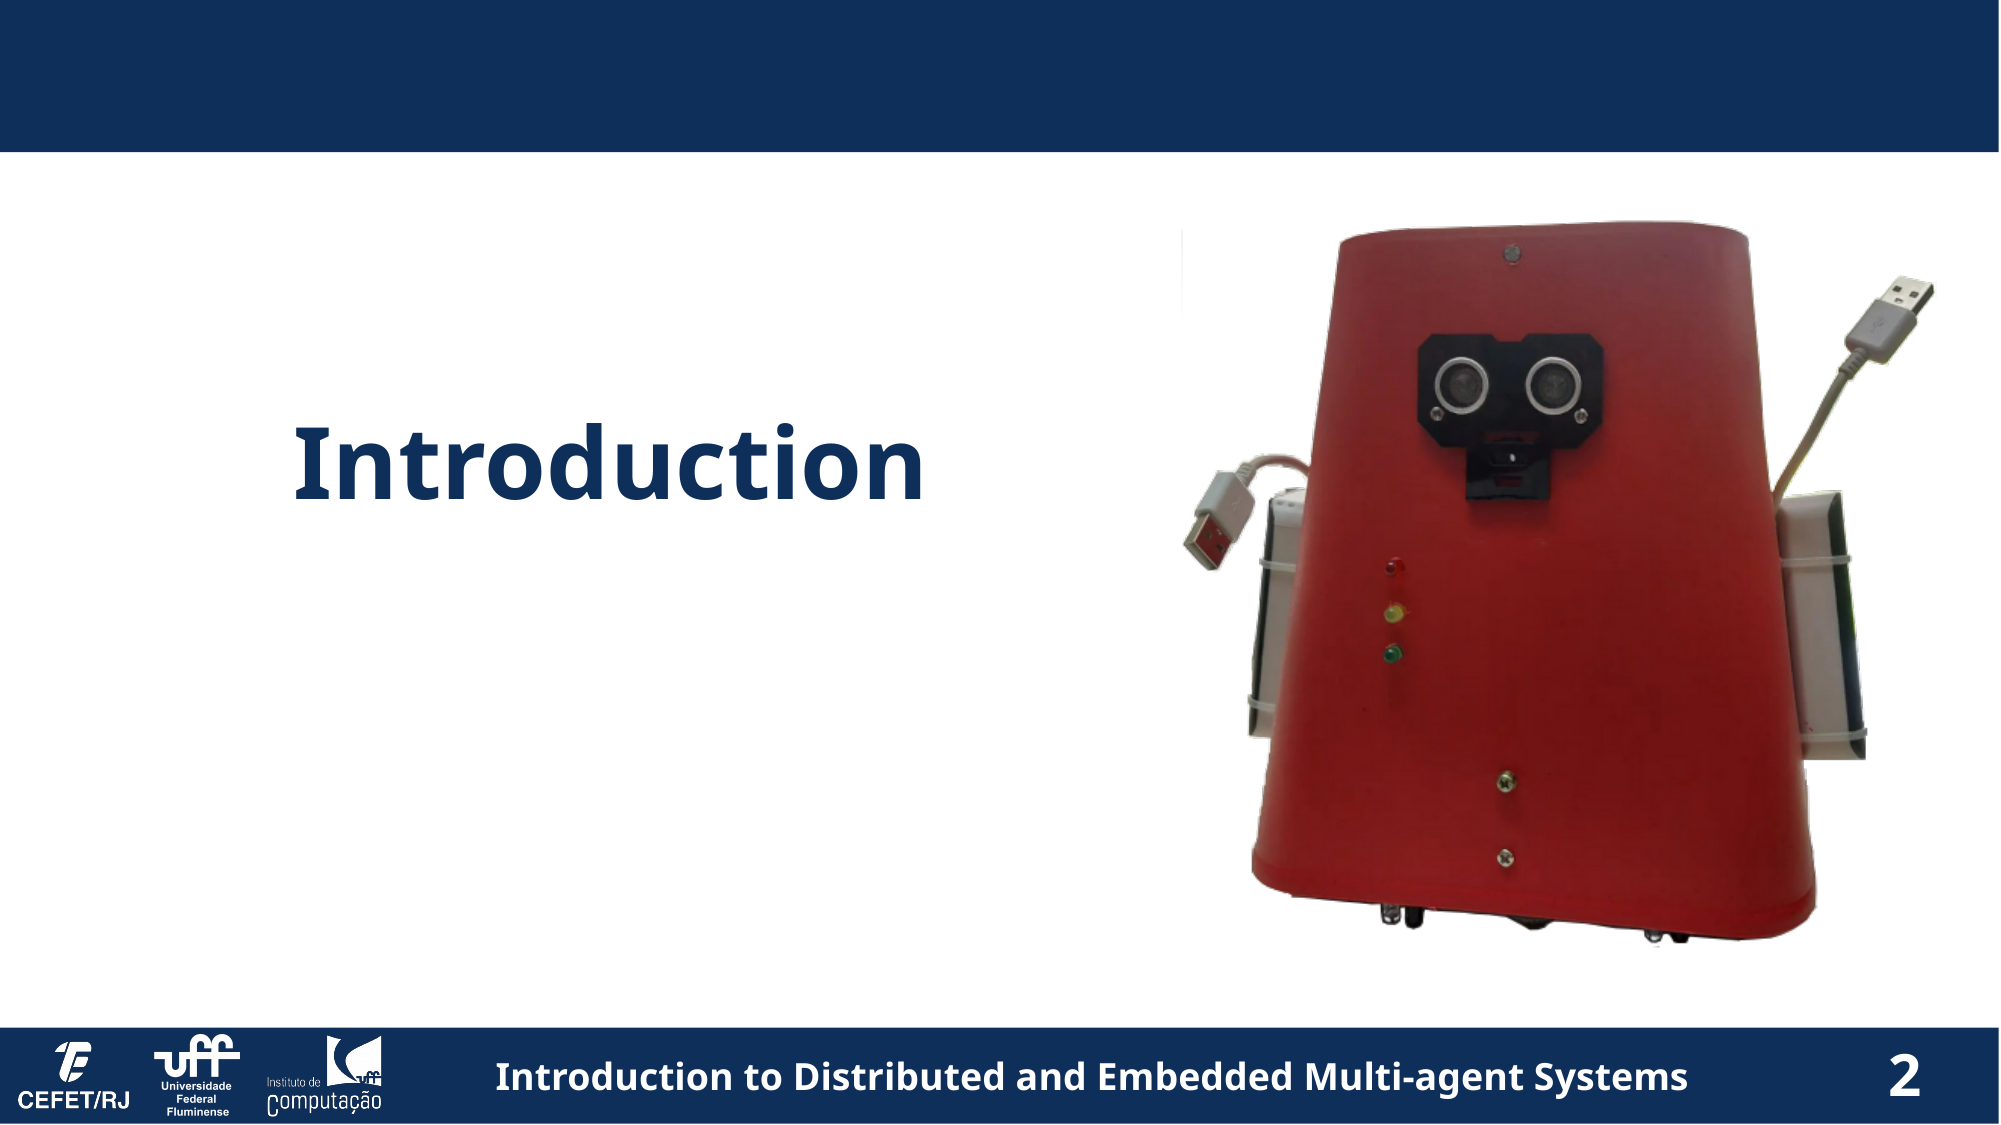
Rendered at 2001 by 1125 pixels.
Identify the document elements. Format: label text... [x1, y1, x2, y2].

picture [265, 1033, 383, 1117]
text_box Introduction [137, 391, 1086, 527]
picture [153, 1033, 241, 1121]
picture [18, 1021, 129, 1125]
picture [1181, 118, 1937, 1063]
